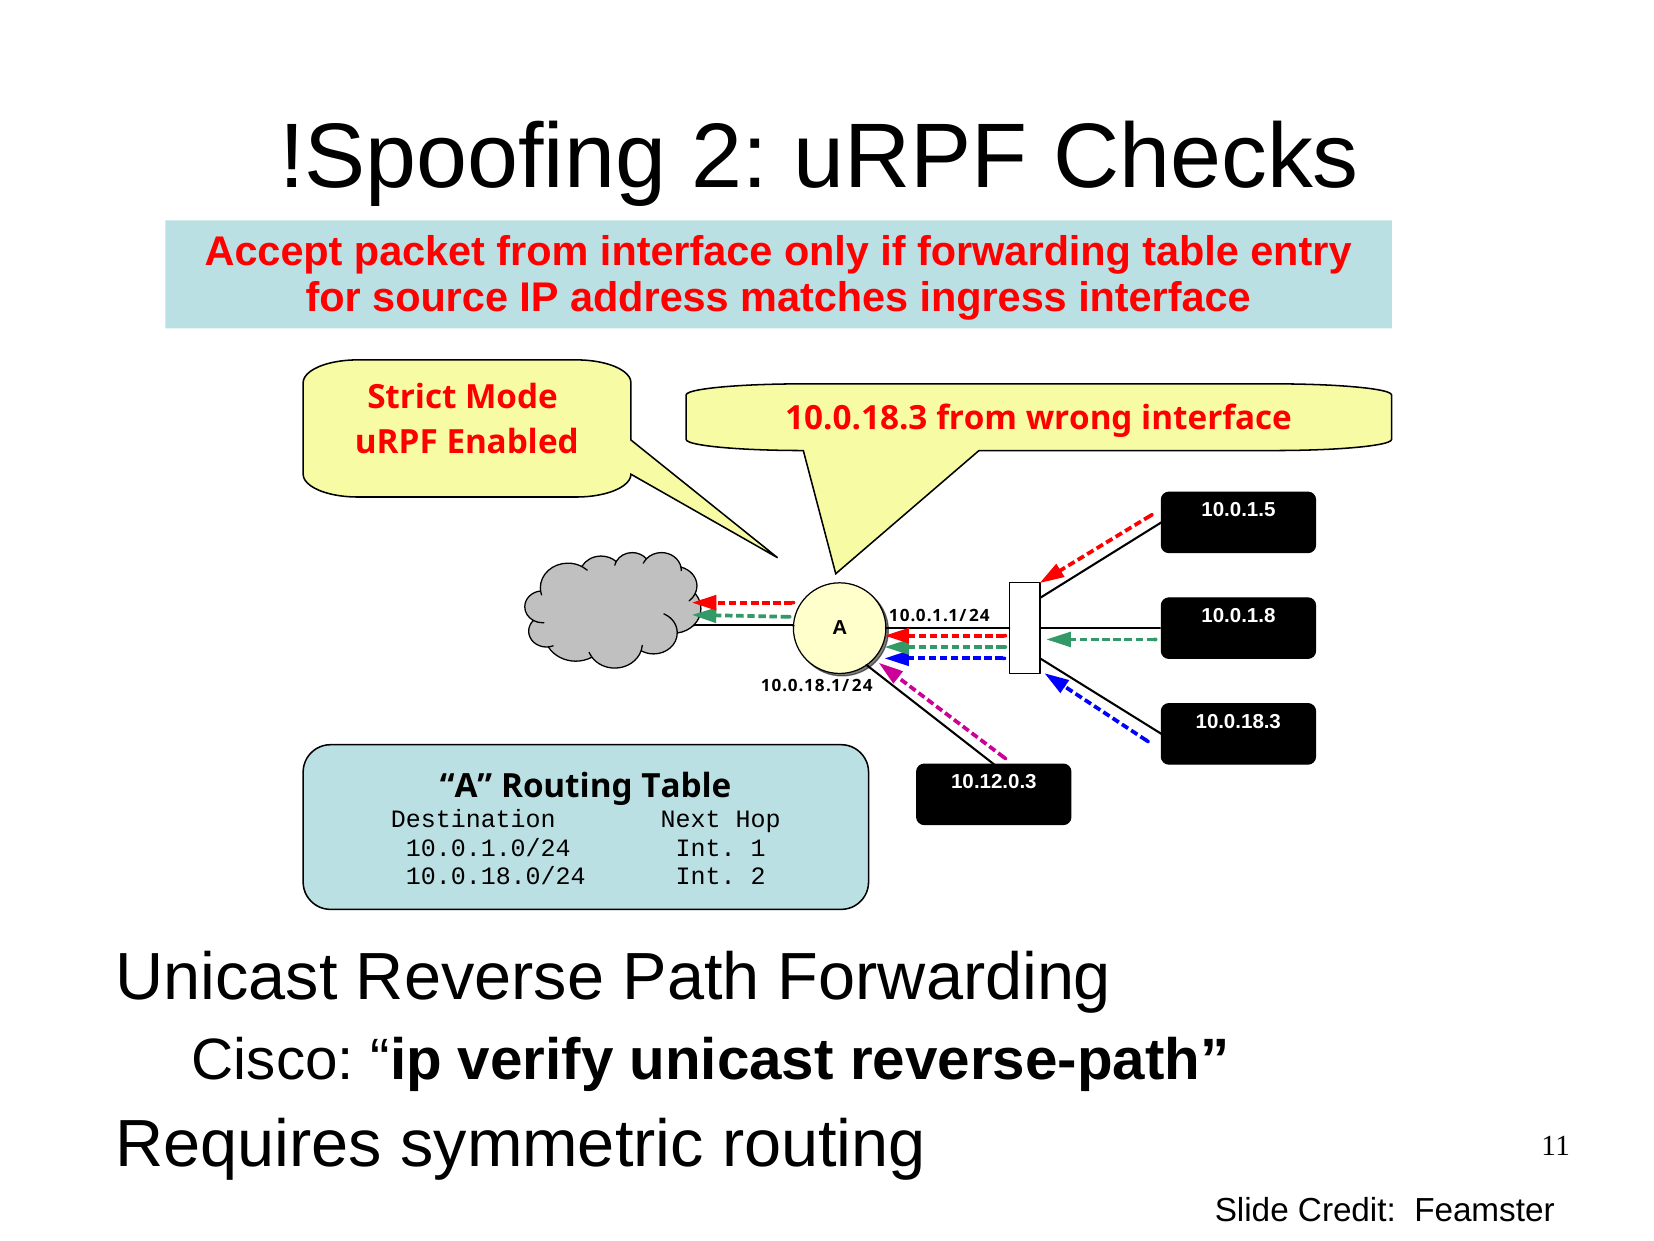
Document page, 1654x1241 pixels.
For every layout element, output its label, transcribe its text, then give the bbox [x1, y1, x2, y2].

text_box Accept packet from interface only if forwarding table entry for source IP address matches ingress interface [165, 220, 1392, 329]
title !Spoofing 2: uRPF Checks [27, 52, 1613, 260]
text_box Slide Credit: Feamster [1200, 1184, 1576, 1241]
text_box 10.0.18.3 from wrong interface [686, 383, 1392, 574]
list Unicast Reverse Path Forwarding Cisco: “ip verify unicast reverse-path” Requires symmetric routing [82, 931, 1571, 1232]
text_box “A” Routing Table Destination Next Hop 10.0.1.0/24 Int. 1 10.0.18.0/24 Int. 2 [303, 744, 869, 910]
chart [514, 479, 1334, 842]
text_box Strict Mode uRPF Enabled [303, 359, 778, 558]
